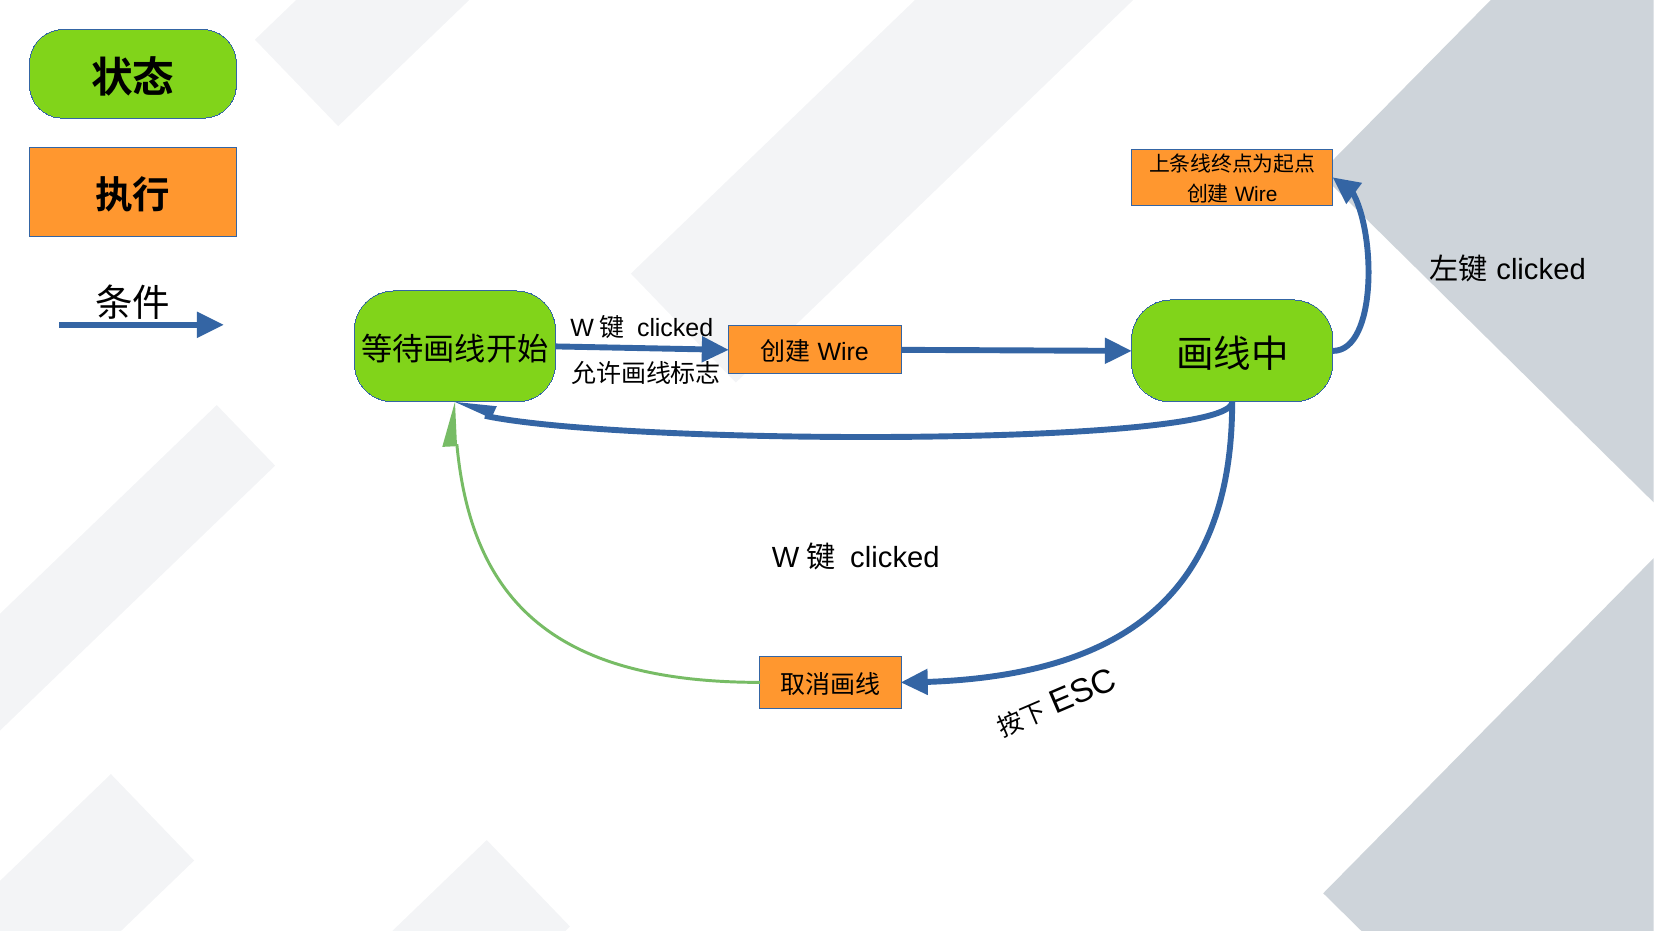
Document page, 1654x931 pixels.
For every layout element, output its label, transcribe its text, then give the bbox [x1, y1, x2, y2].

text_box W键 clicked [757, 526, 988, 599]
text_box 允许画线标志 [556, 345, 749, 423]
text_box 创建Wire [749, 325, 902, 374]
text_box 上条线终点为起点 创建Wire [1131, 149, 1333, 206]
text_box W键 clicked [555, 299, 758, 372]
text_box 执行 [29, 147, 237, 237]
text_box 状态 [29, 29, 237, 119]
text_box 条件 [80, 265, 186, 331]
text_box 取消画线 [759, 656, 902, 709]
text_box 按下ESC [974, 626, 1203, 798]
text_box 画线中 [1131, 299, 1333, 402]
text_box 左键clicked [1414, 238, 1601, 292]
text_box 等待画线开始 [354, 290, 555, 402]
